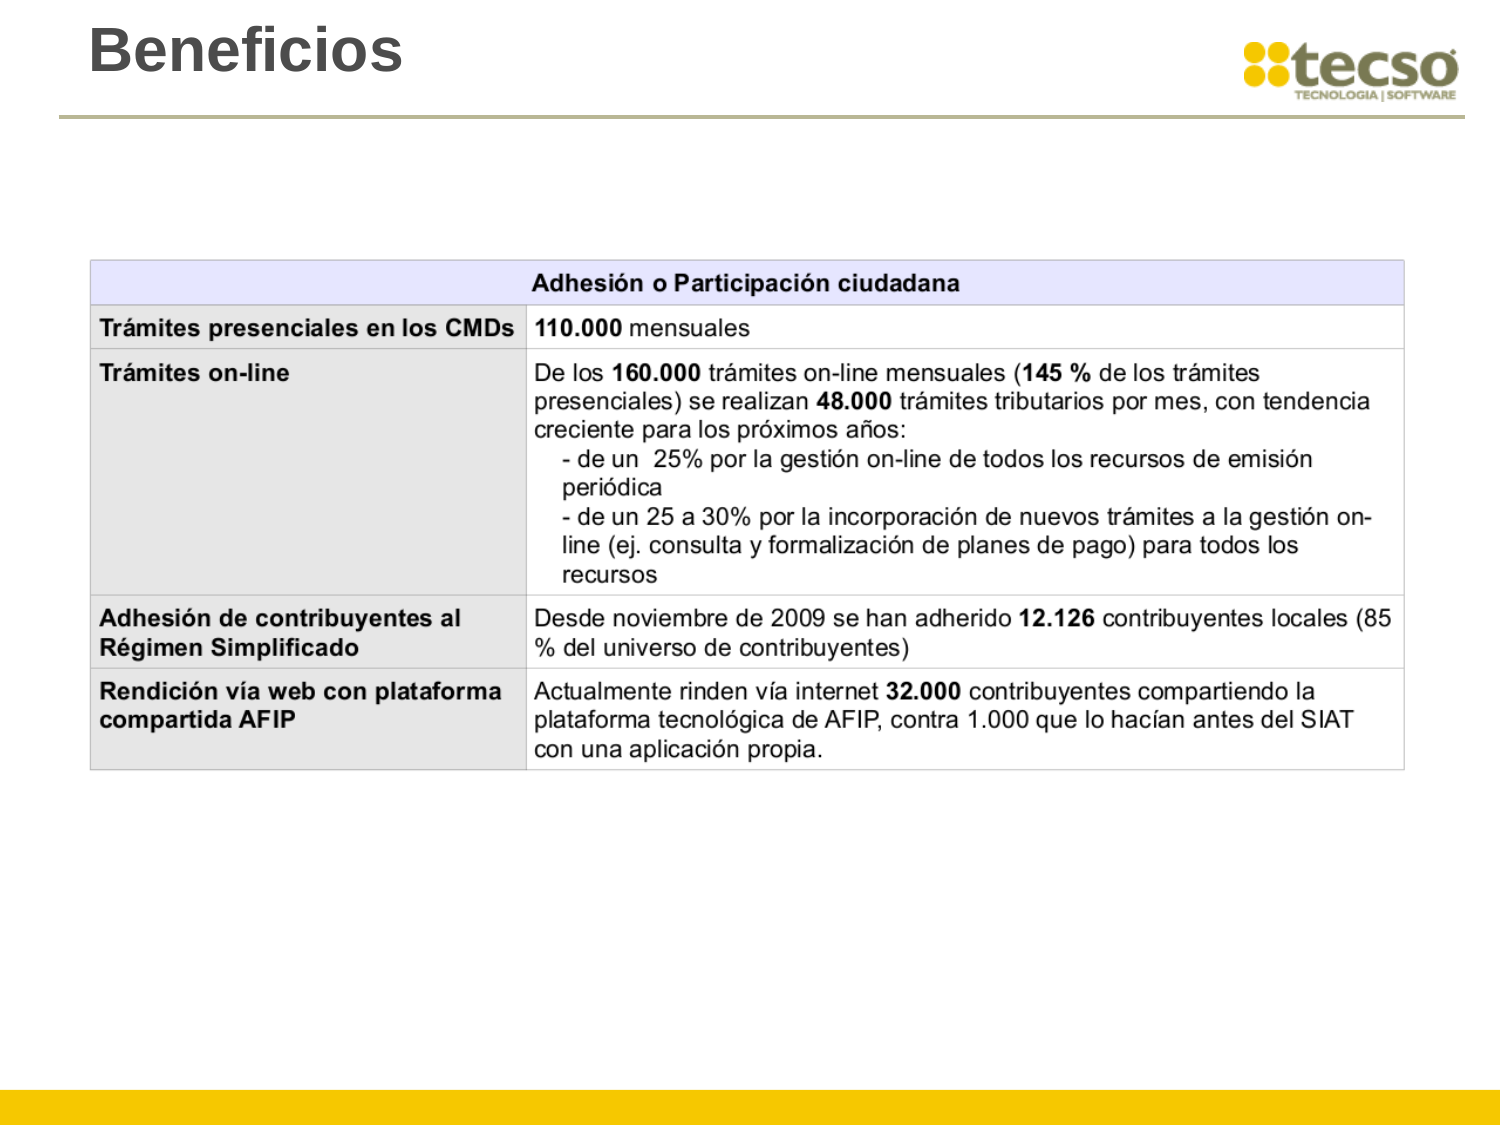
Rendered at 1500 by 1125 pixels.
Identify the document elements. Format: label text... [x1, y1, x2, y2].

title Beneficios [73, 6, 1238, 211]
picture [1244, 42, 1459, 102]
picture [77, 249, 1426, 788]
